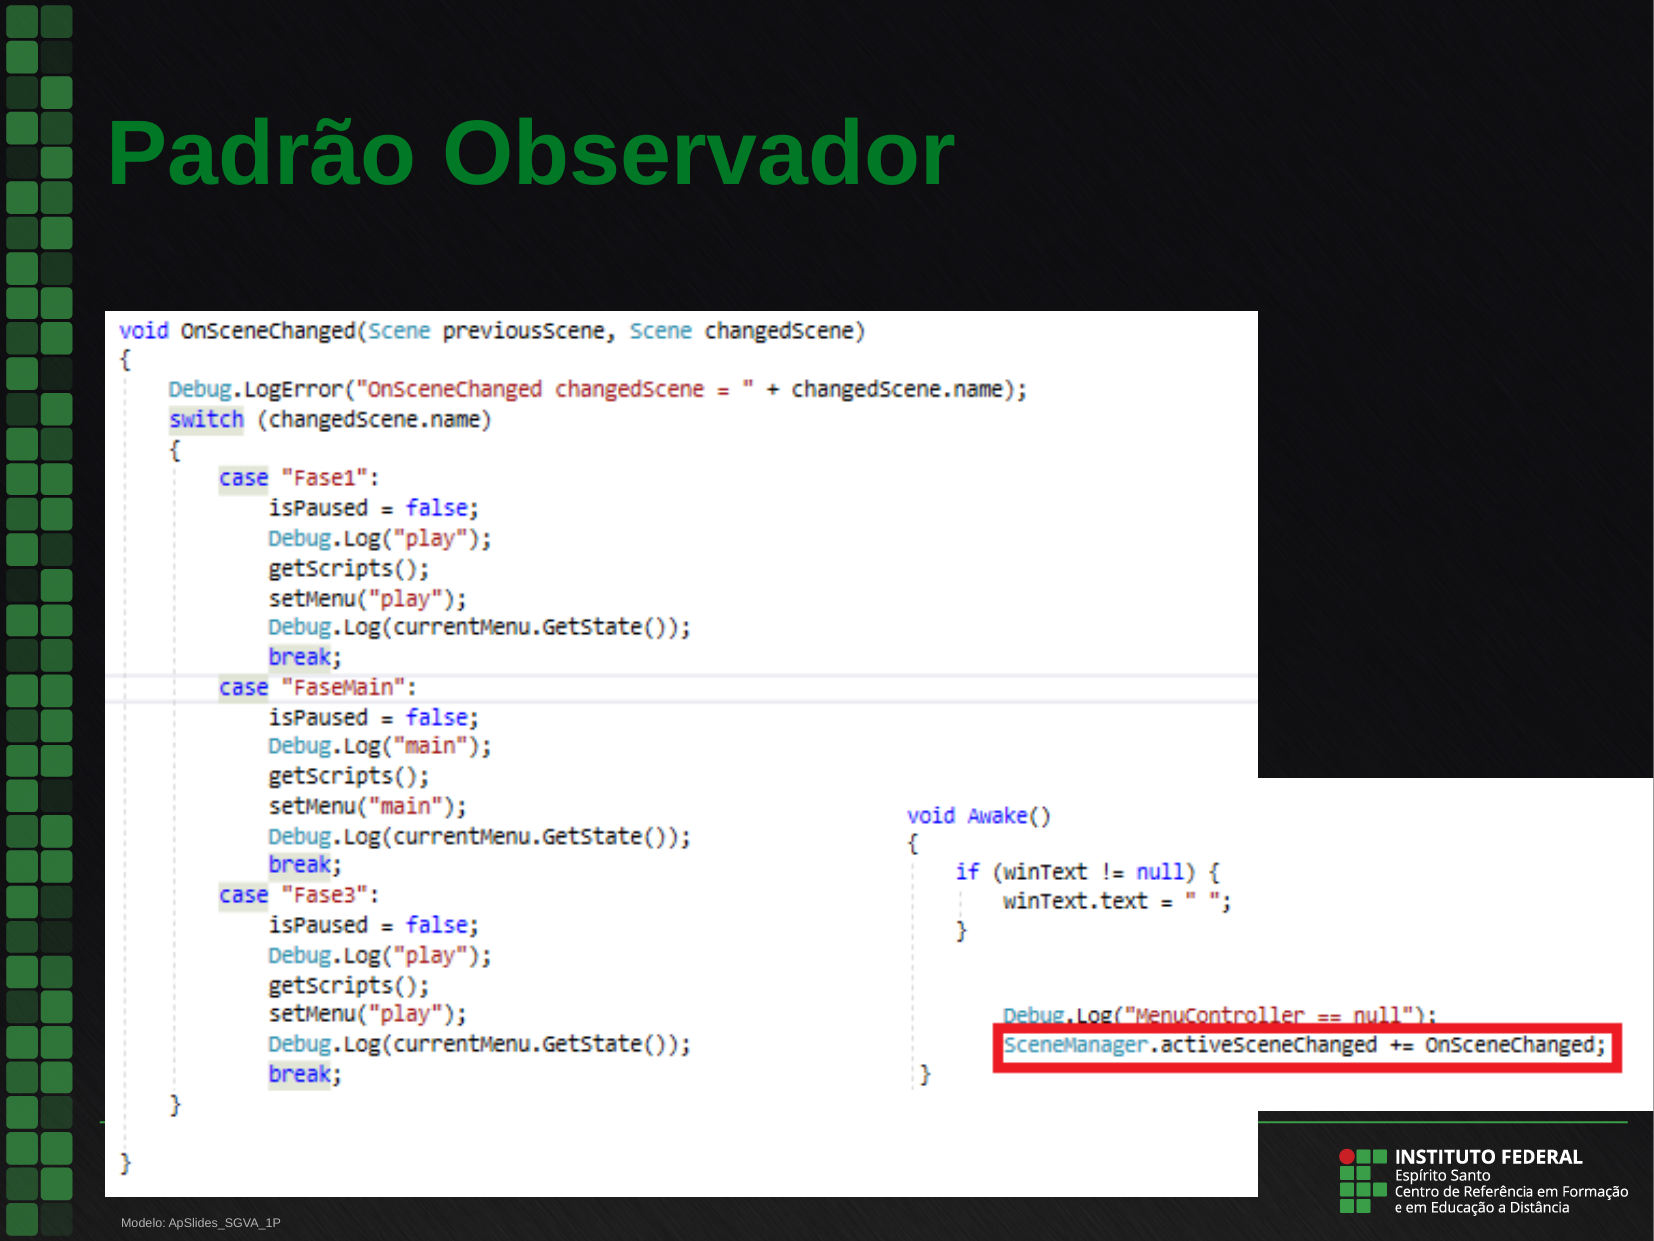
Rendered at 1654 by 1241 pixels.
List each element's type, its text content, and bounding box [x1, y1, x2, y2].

picture [0, 0, 1654, 1241]
title Padrão Observador [106, 49, 1571, 257]
